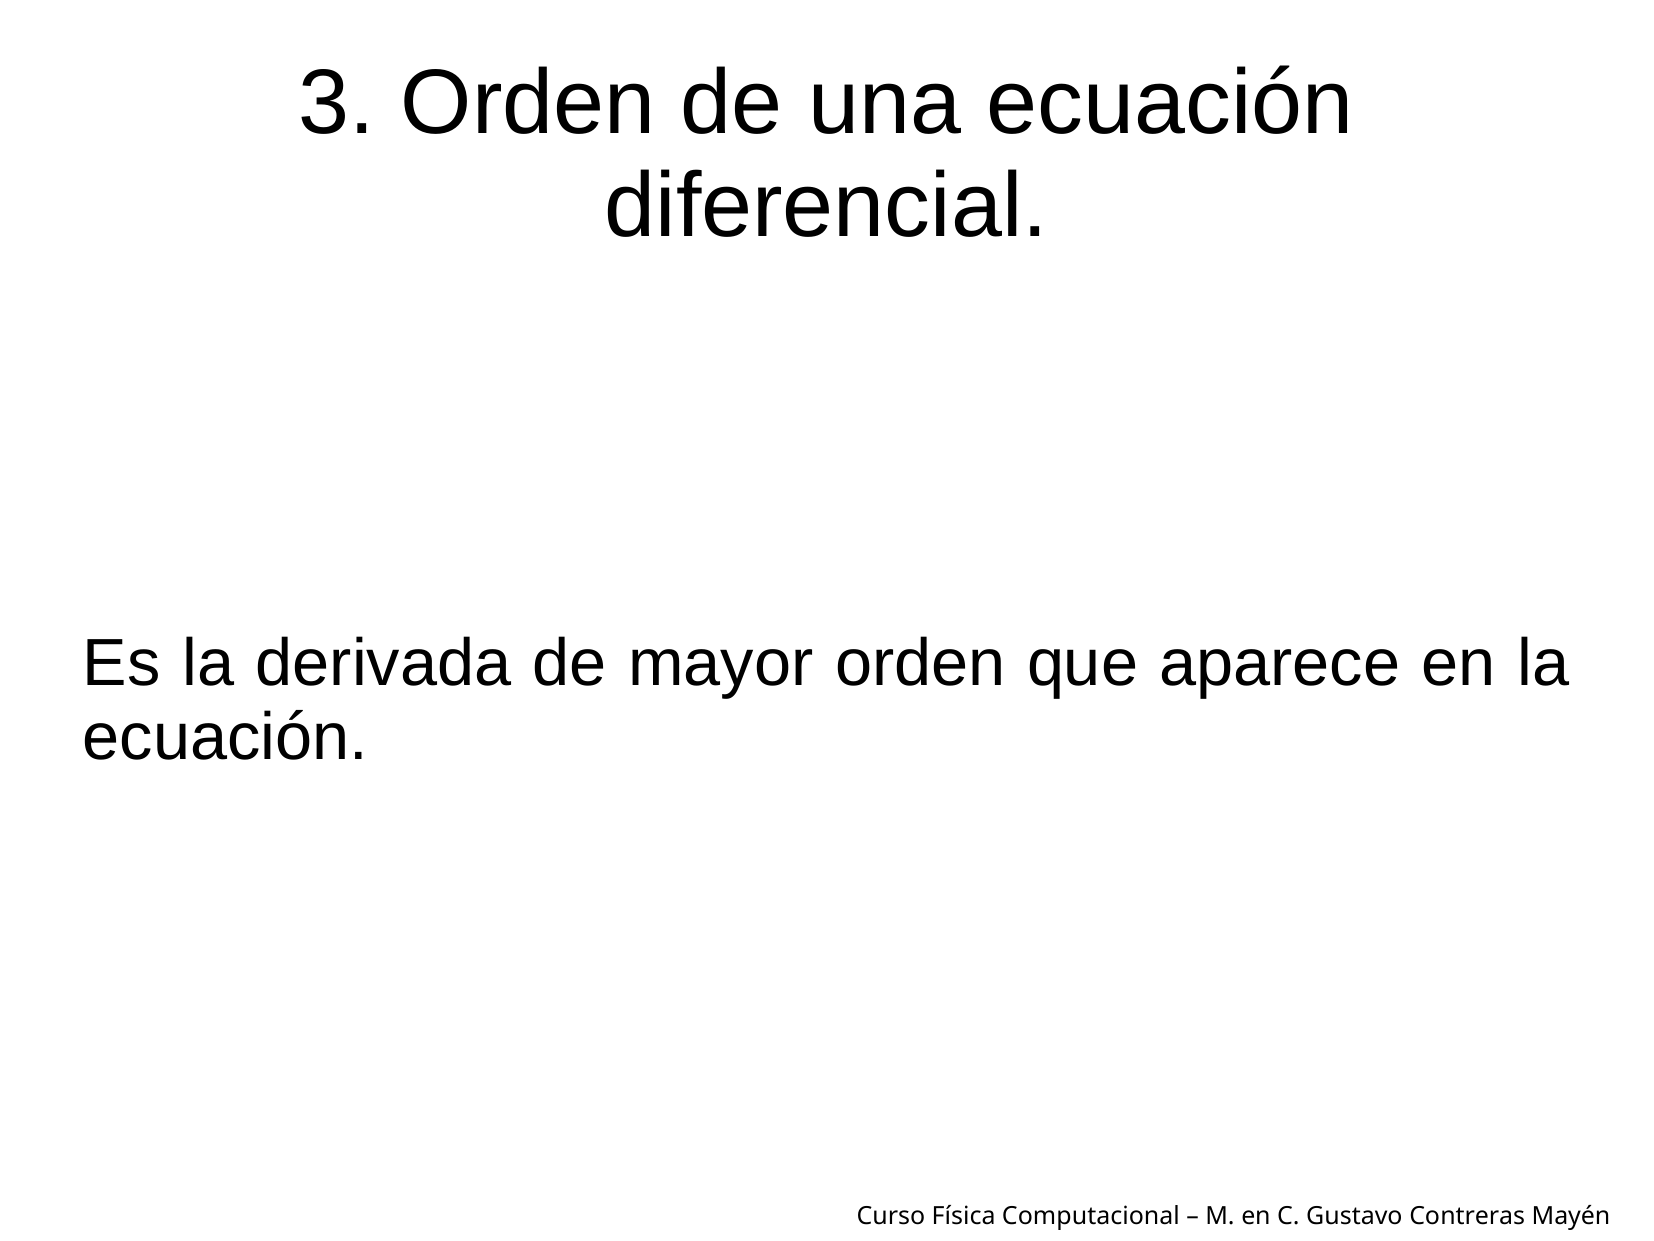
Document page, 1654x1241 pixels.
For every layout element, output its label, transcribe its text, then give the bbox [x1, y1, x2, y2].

subtitle Es la derivada de mayor orden que aparece en la ecuación. [82, 290, 1571, 1109]
title 3. Orden de una ecuación diferencial. [82, 49, 1571, 257]
